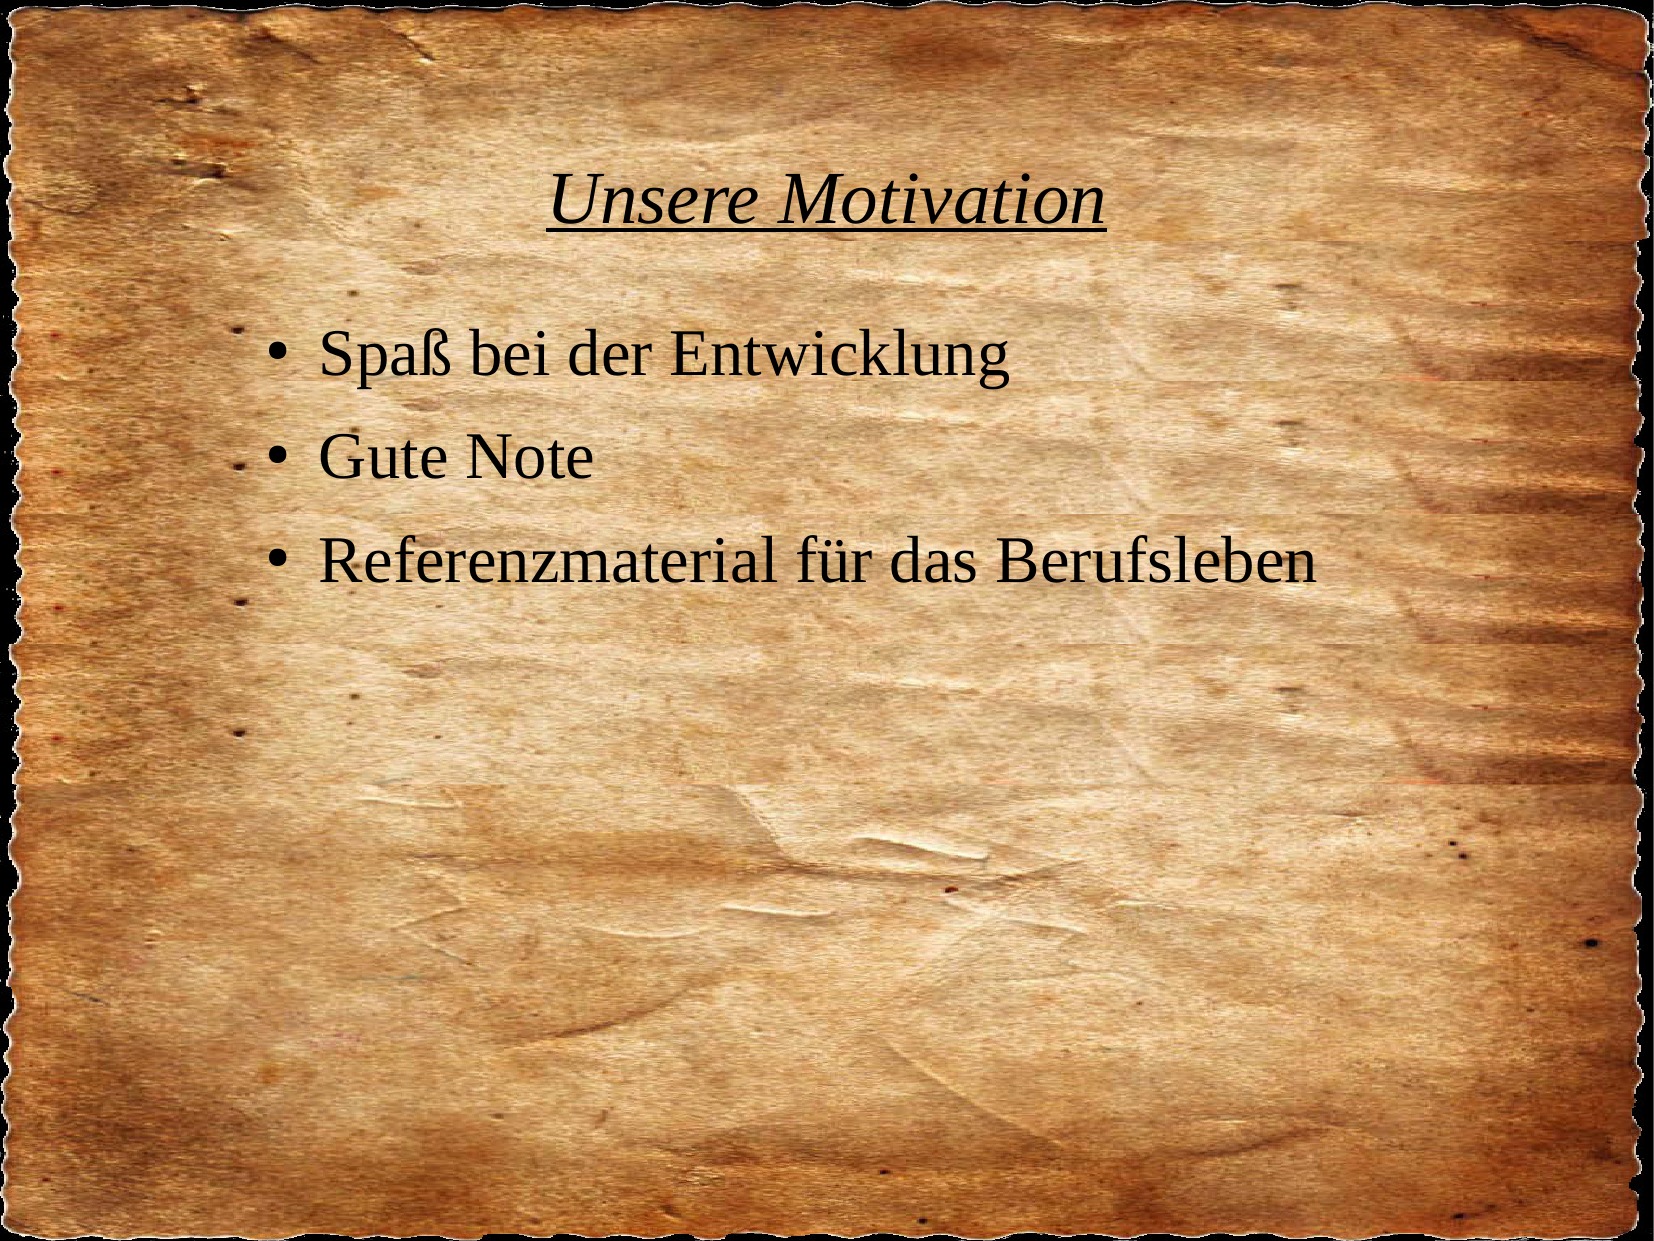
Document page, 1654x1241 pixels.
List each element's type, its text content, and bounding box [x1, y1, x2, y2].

list Spaß bei der Entwicklung Gute Note Referenzmaterial für das Berufsleben [248, 315, 1571, 1134]
title Unsere Motivation [82, 94, 1571, 302]
picture [0, 0, 1654, 1241]
